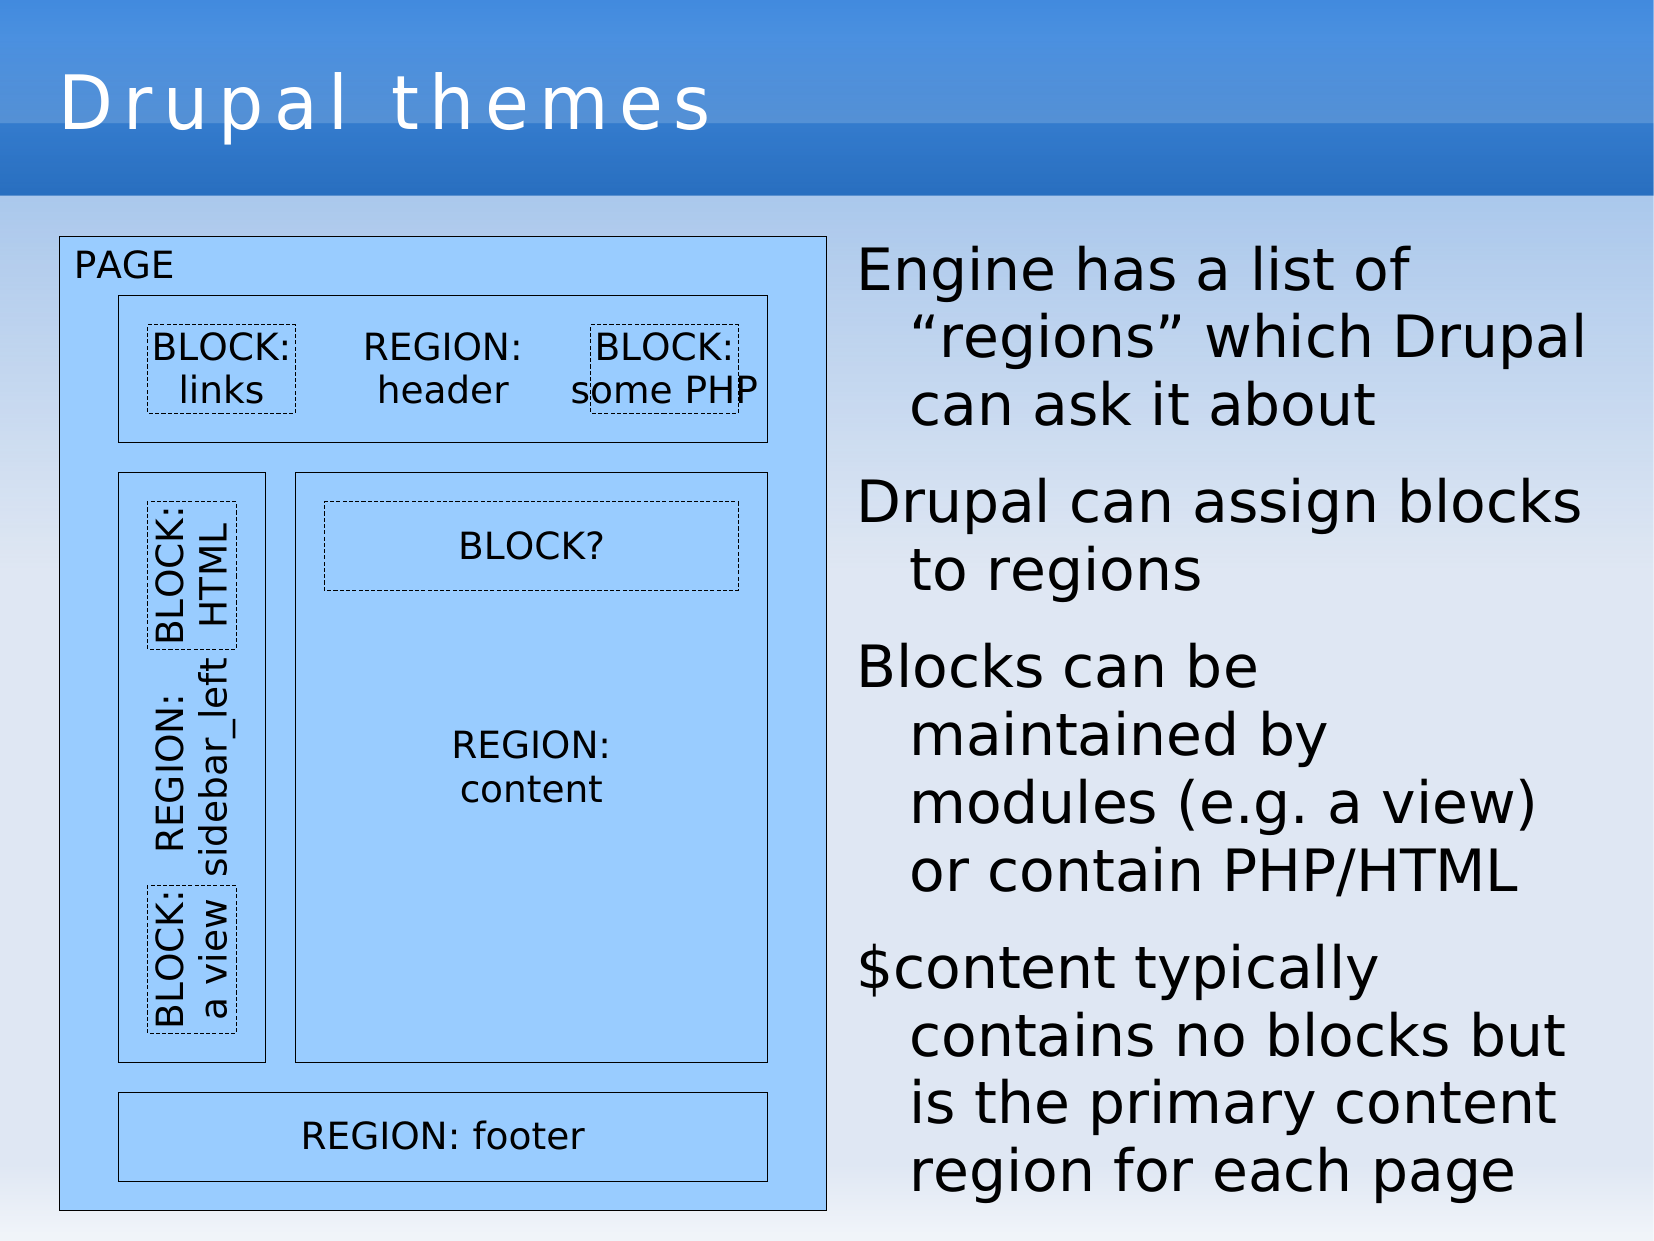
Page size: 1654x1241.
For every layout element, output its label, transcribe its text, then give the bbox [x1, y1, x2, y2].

text_box REGION: content [295, 472, 768, 1063]
title Drupal themes [59, 36, 1270, 171]
text_box BLOCK: links [147, 324, 296, 414]
text_box REGION: sidebar_left [118, 472, 266, 1063]
picture [0, 0, 1654, 1241]
text_box REGION: header [118, 295, 768, 443]
text_box REGION: footer [118, 1092, 768, 1182]
text_box BLOCK: some PHP [590, 324, 739, 414]
list Engine has a list of “regions” which Drupal can ask it about Drupal can assign blocks to regions Blocks can be maintained by modules (e.g. a view) or contain PHP/HTML $content typically contains no blocks but is the primary content region for each page [838, 236, 1595, 1211]
text_box BLOCK? [324, 501, 739, 591]
text_box BLOCK: HTML [147, 501, 237, 650]
text_box PAGE [59, 236, 827, 1211]
text_box BLOCK: a view [147, 885, 237, 1034]
